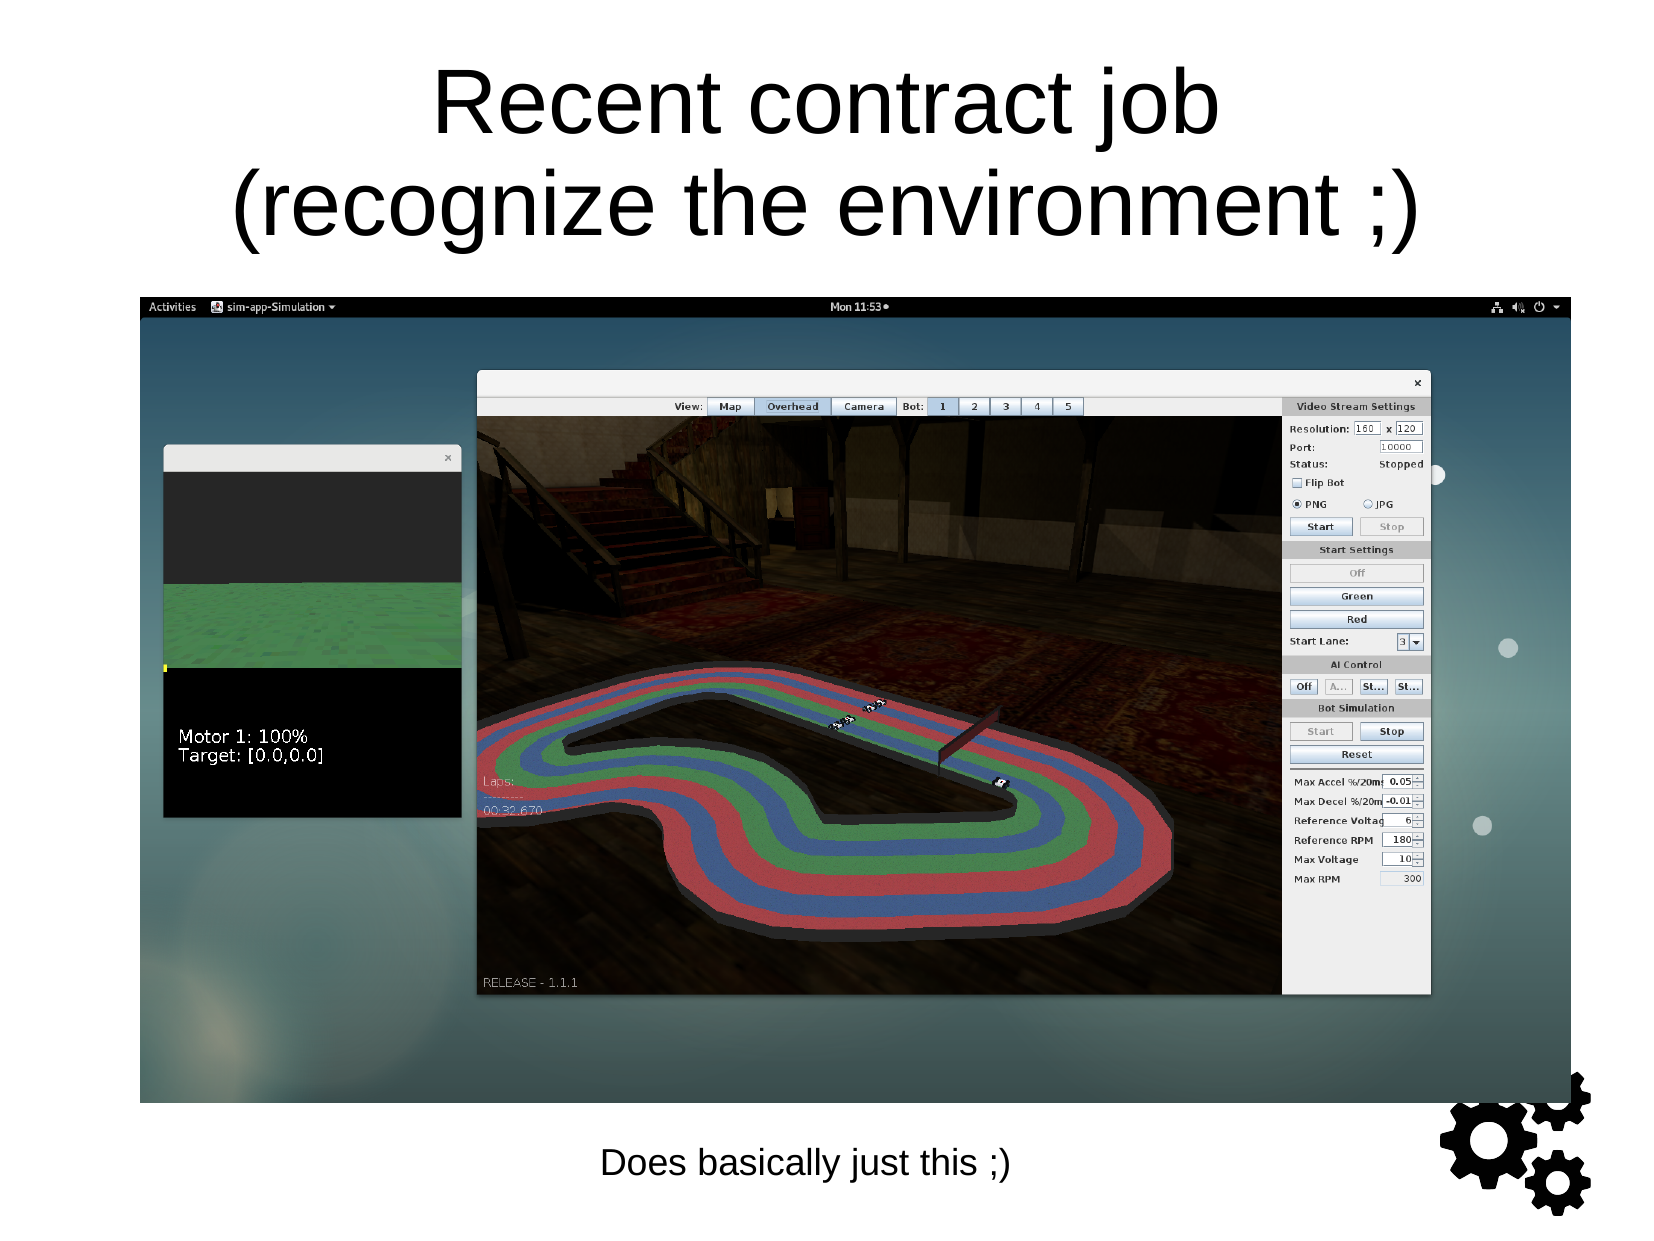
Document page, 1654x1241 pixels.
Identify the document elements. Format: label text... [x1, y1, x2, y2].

picture [140, 297, 1591, 1216]
text_box Does basically just this ;) [585, 1133, 1027, 1191]
title Recent contract job (recognize the environment ;) [82, 49, 1571, 257]
